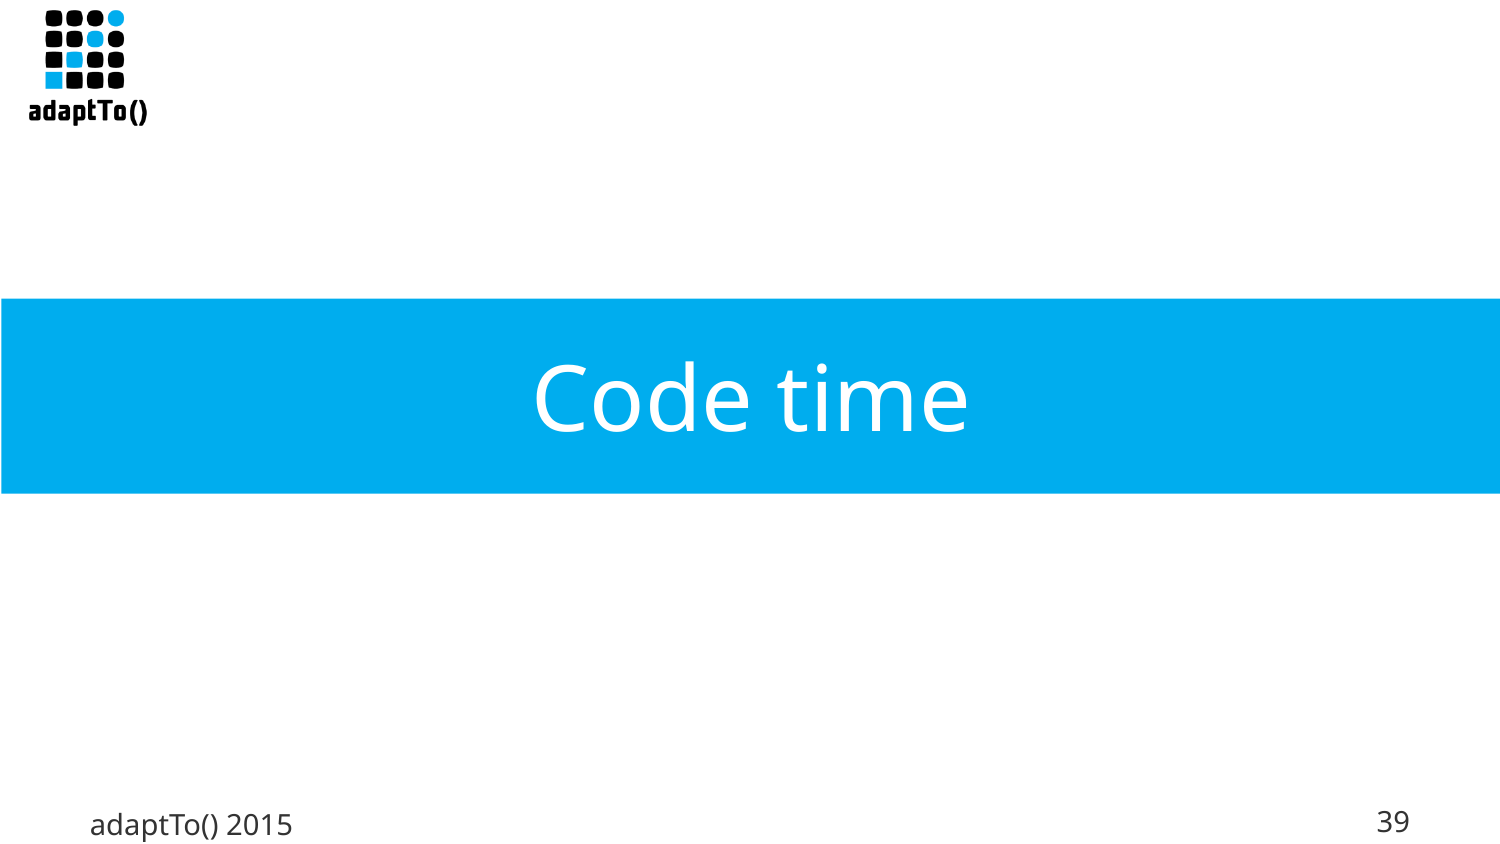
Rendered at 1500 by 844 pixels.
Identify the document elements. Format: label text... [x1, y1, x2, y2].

picture [27, 6, 148, 127]
title Code time [1, 298, 1500, 494]
